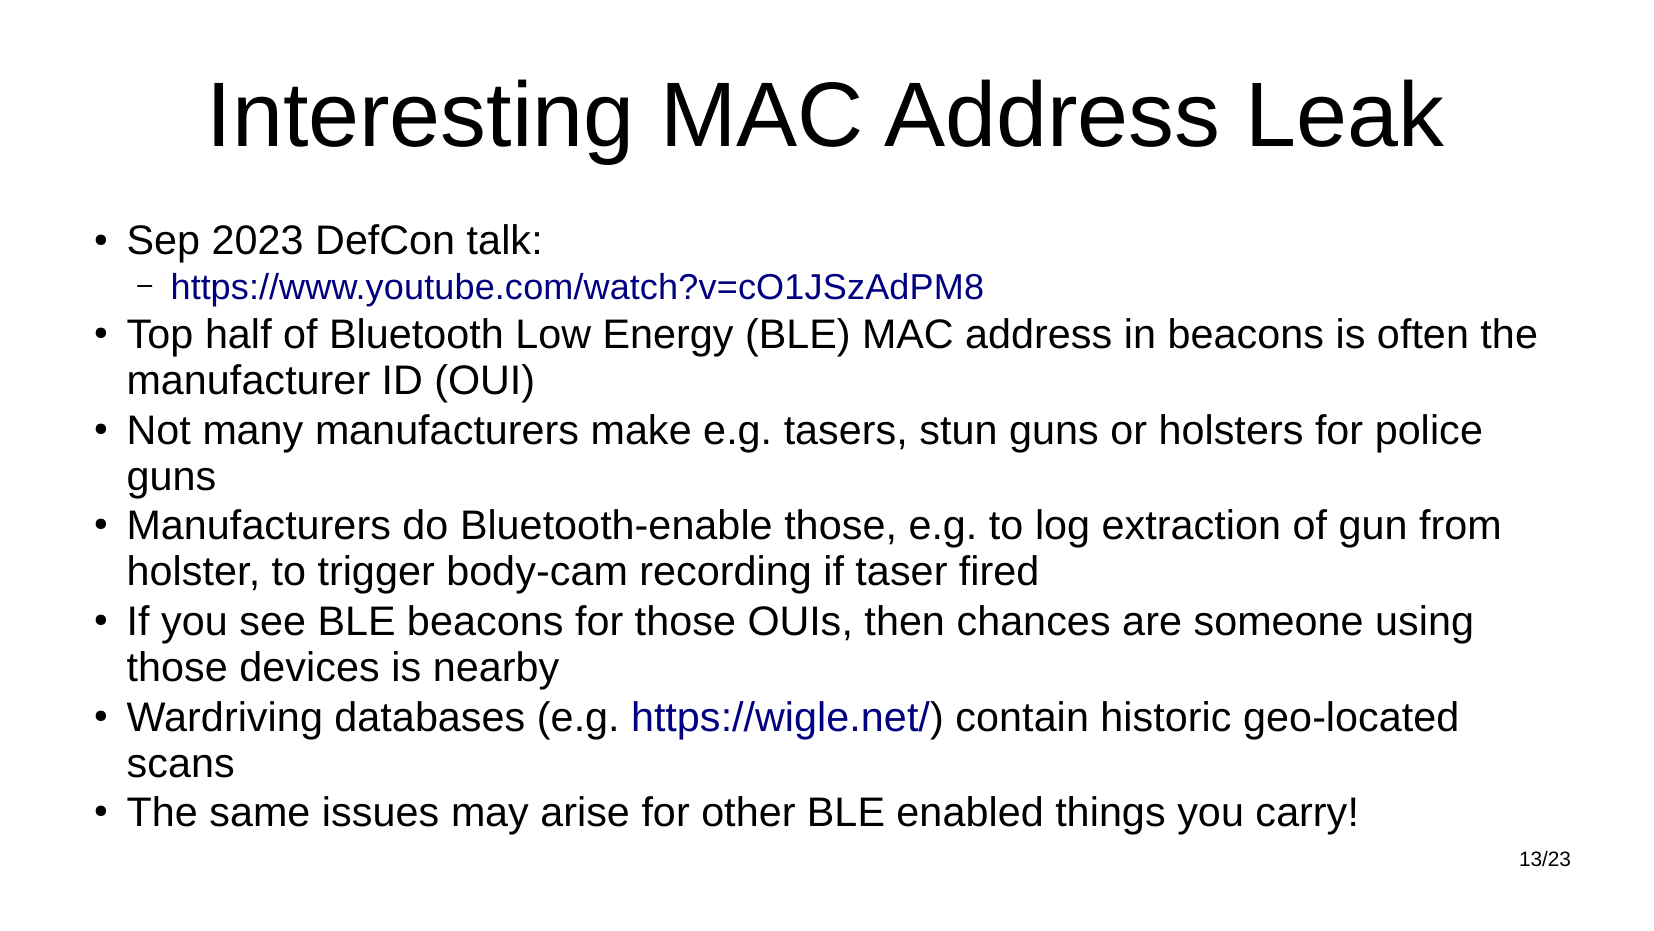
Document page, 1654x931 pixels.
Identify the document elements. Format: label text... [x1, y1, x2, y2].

list Sep 2023 DefCon talk: https://www.youtube.com/watch?v=cO1JSzAdPM8 Top half of Bluetooth Low Energy (BLE) MAC address in beacons is often the manufacturer ID (OUI) Not many manufacturers make e.g. tasers, stun guns or holsters for police guns Manufacturers do Bluetooth-enable those, e.g. to log extraction of gun from holster, to trigger body-cam recording if taser fired If you see BLE beacons for those OUIs, then chances are someone using those devices is nearby Wardriving databases (e.g. https://wigle.net/) contain historic geo-located scans The same issues may arise for other BLE enabled things you carry! [82, 217, 1571, 837]
title Interesting MAC Address Leak [82, 37, 1571, 193]
